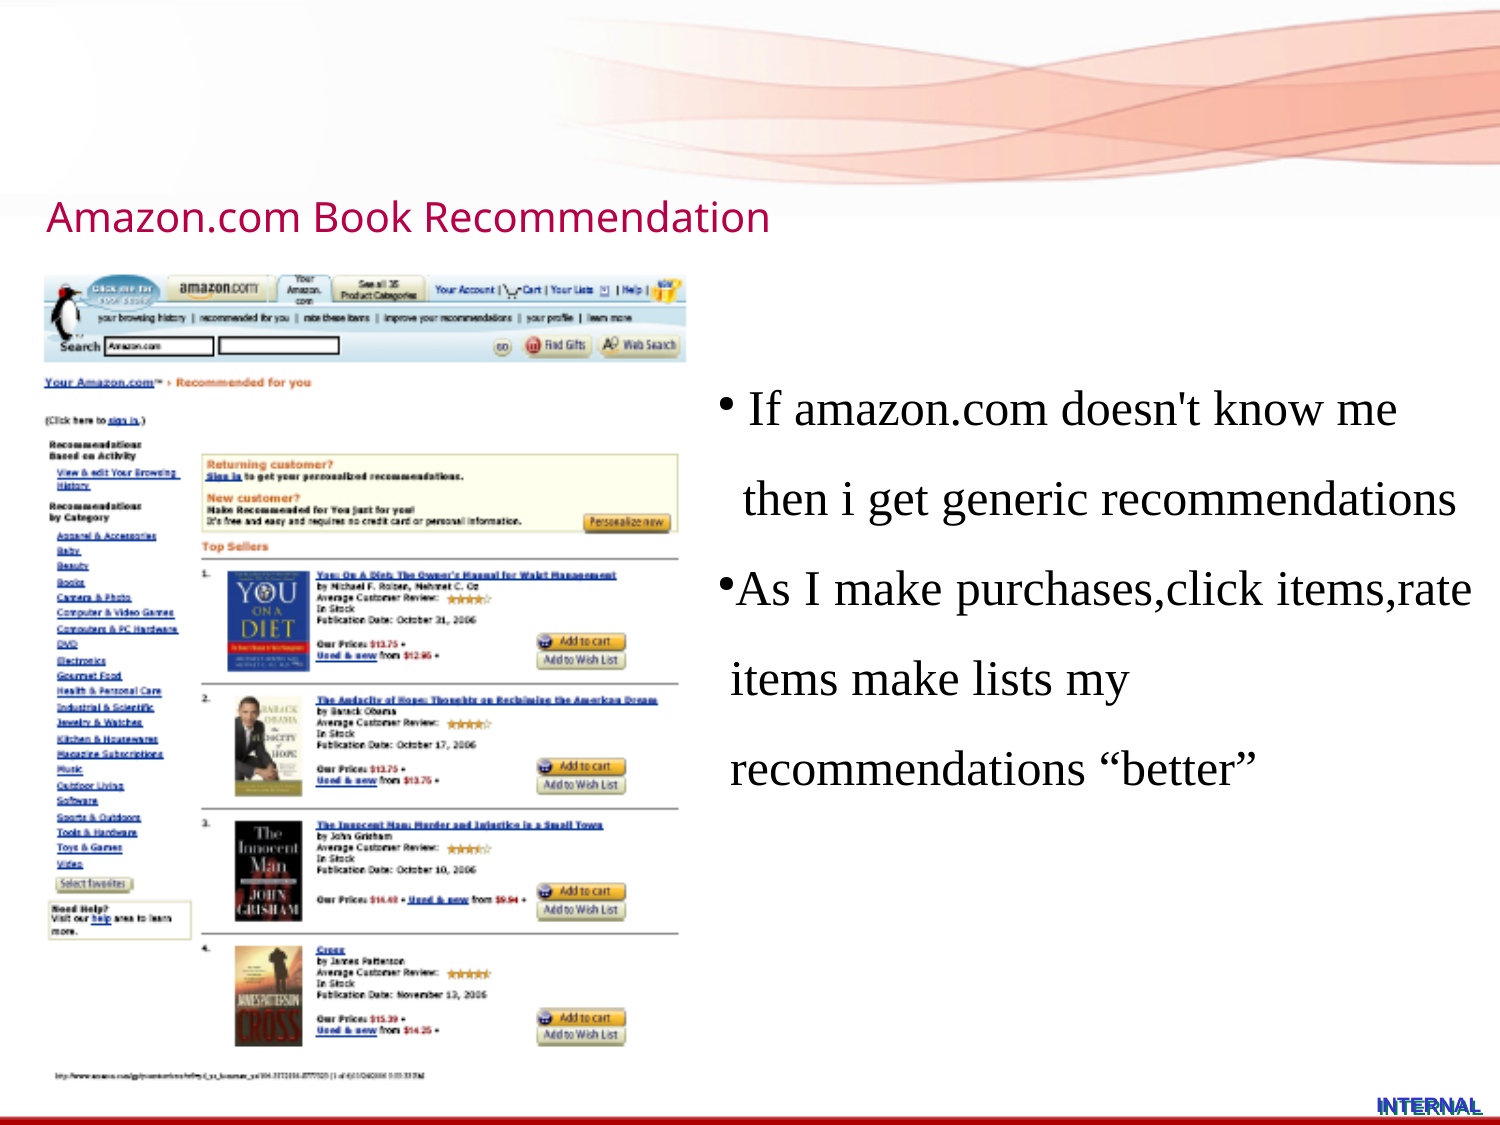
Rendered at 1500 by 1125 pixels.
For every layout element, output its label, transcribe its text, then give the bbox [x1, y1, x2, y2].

text_box If amazon.com doesn't know me then i get generic recommendations As I make purchases,click items,rate items make lists my recommendations “better” [702, 337, 1489, 893]
picture [0, 0, 1500, 1120]
text_box Amazon.com Book Recommendation [31, 183, 869, 249]
